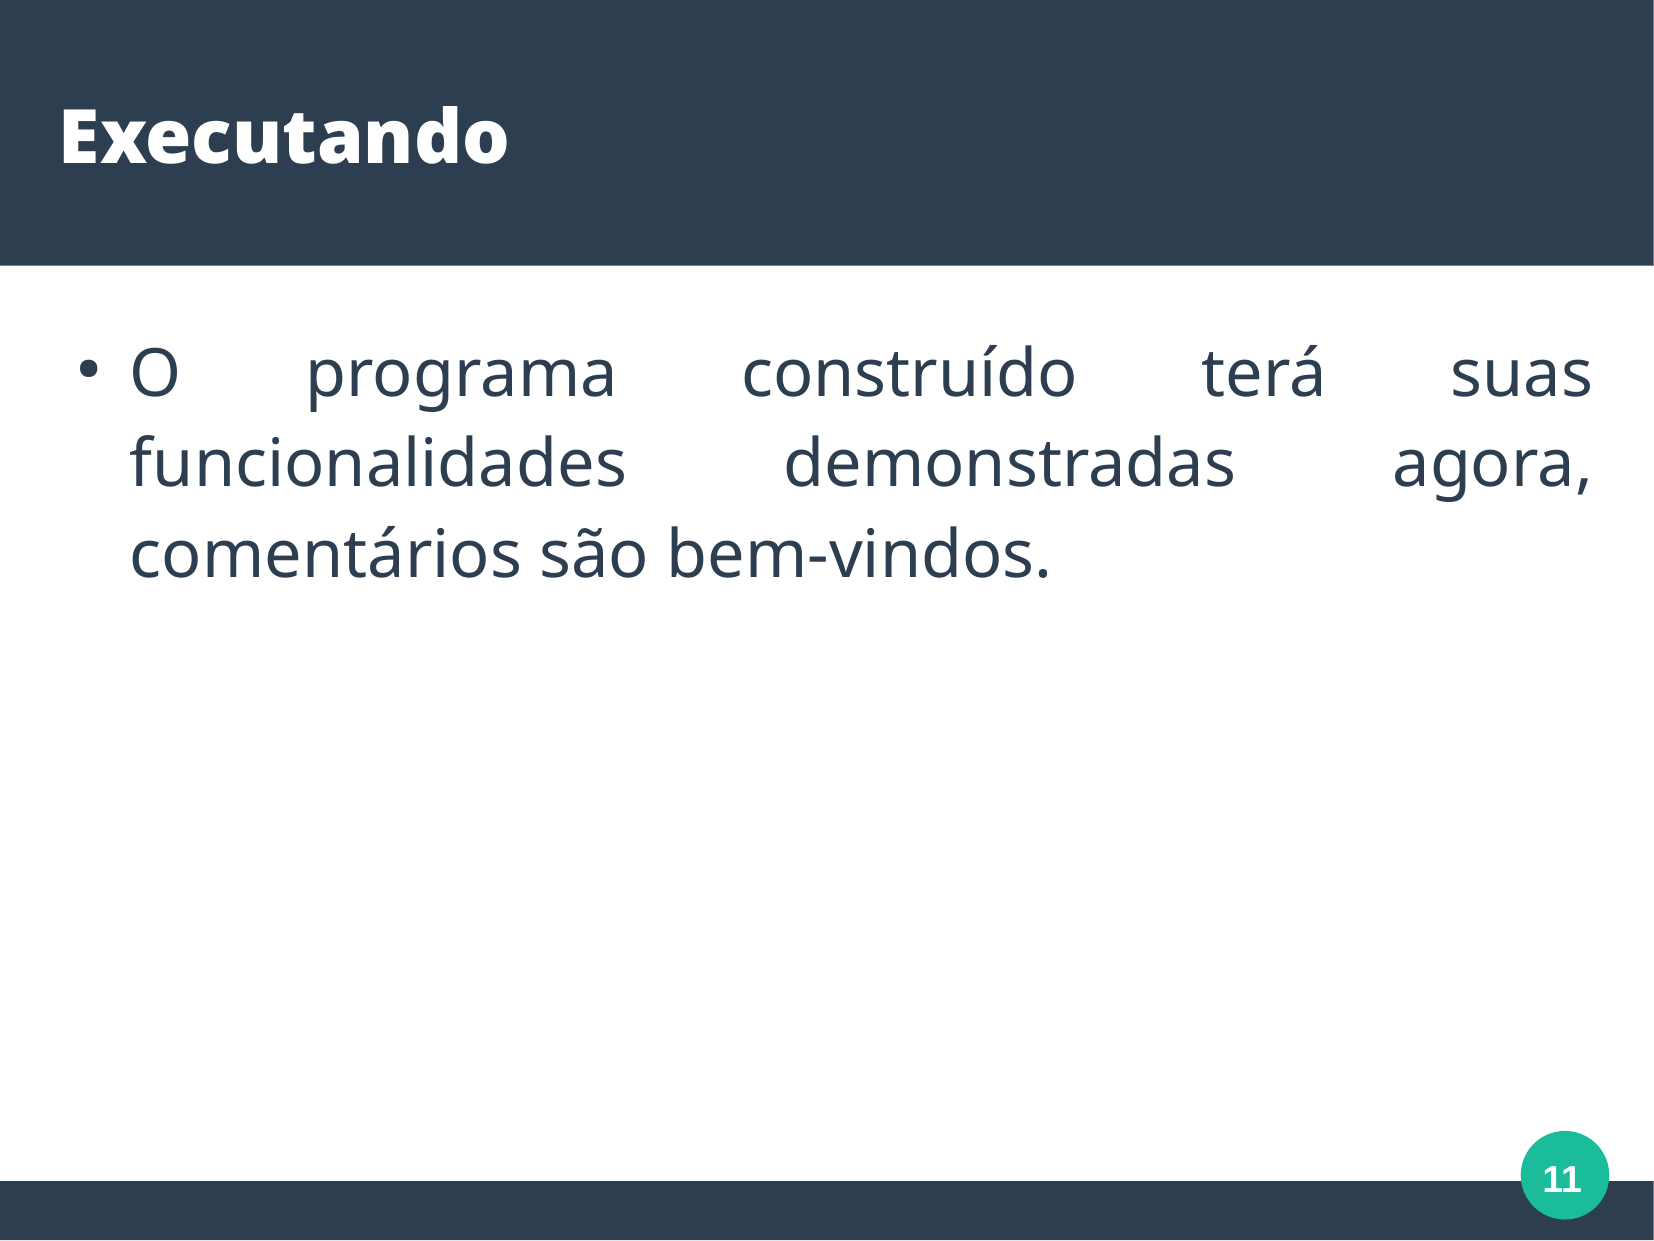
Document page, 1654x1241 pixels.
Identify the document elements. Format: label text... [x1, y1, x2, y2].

list O programa construído terá suas funcionalidades demonstradas agora, comentários são bem-vindos. [59, 324, 1595, 1152]
title Executando [59, 55, 1595, 213]
